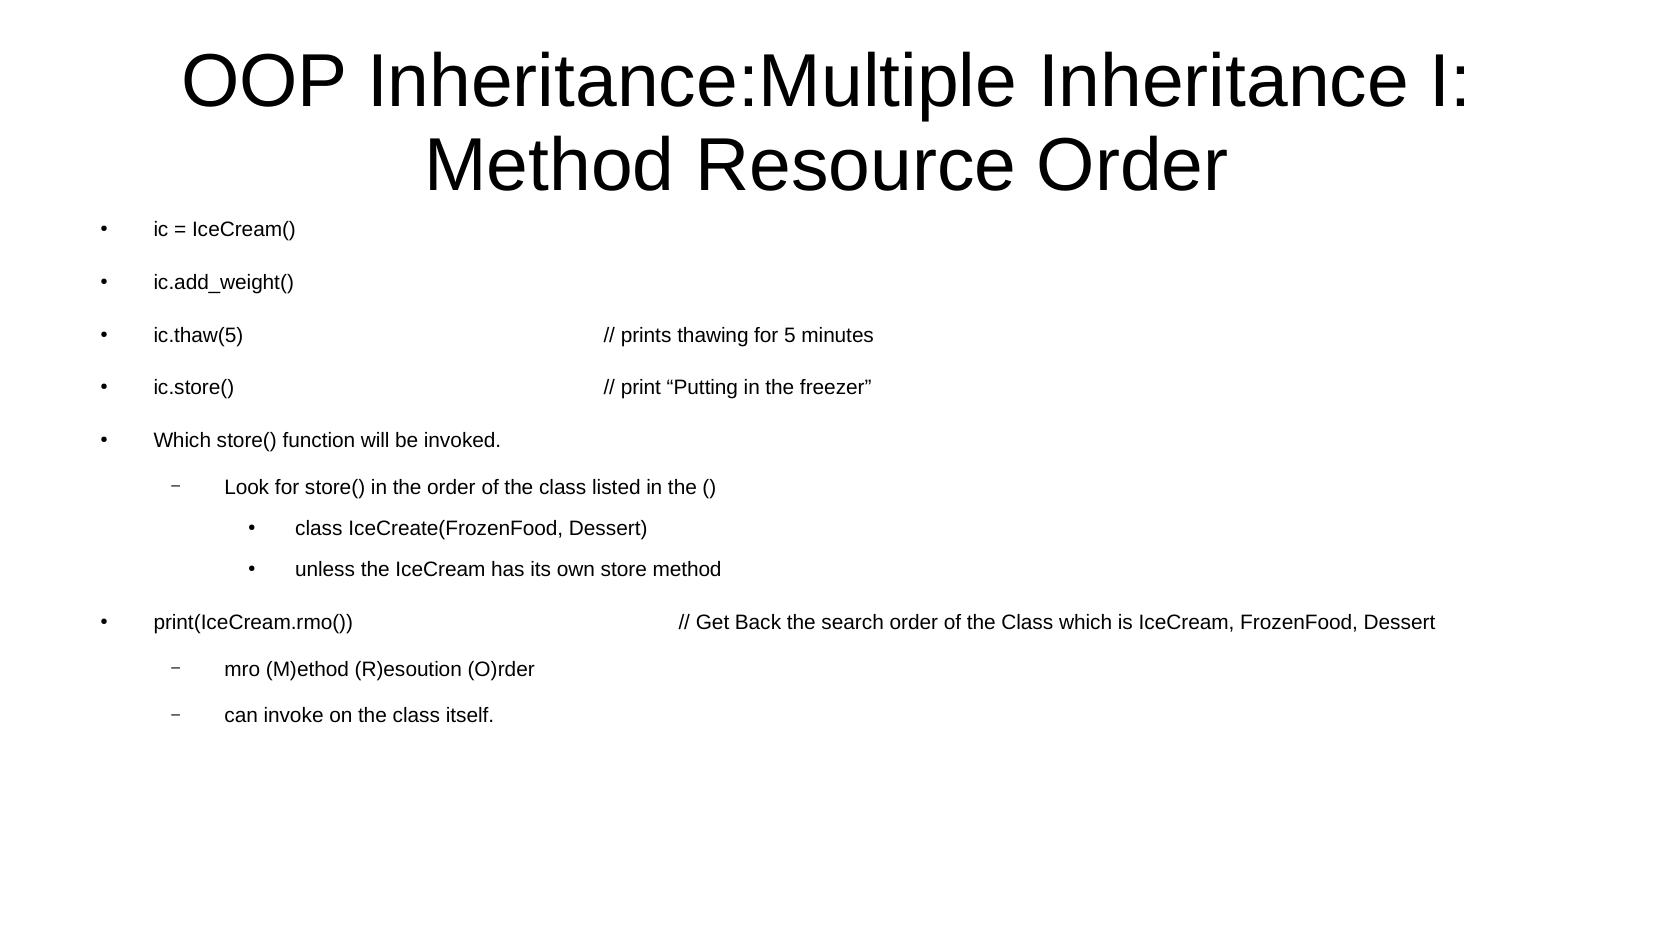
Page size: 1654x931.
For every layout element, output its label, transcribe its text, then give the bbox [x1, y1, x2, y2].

list ic = IceCream() ic.add_weight() ic.thaw(5) // prints thawing for 5 minutes ic.store() // print “Putting in the freezer” Which store() function will be invoked. Look for store() in the order of the class listed in the () class IceCreate(FrozenFood, Dessert) unless the IceCream has its own store method print(IceCream.rmo()) // Get Back the search order of the Class which is IceCream, FrozenFood, Dessert mro (M)ethod (R)esoution (O)rder can invoke on the class itself. [82, 217, 1571, 758]
title OOP Inheritance:Multiple Inheritance I: Method Resource Order [82, 38, 1571, 207]
